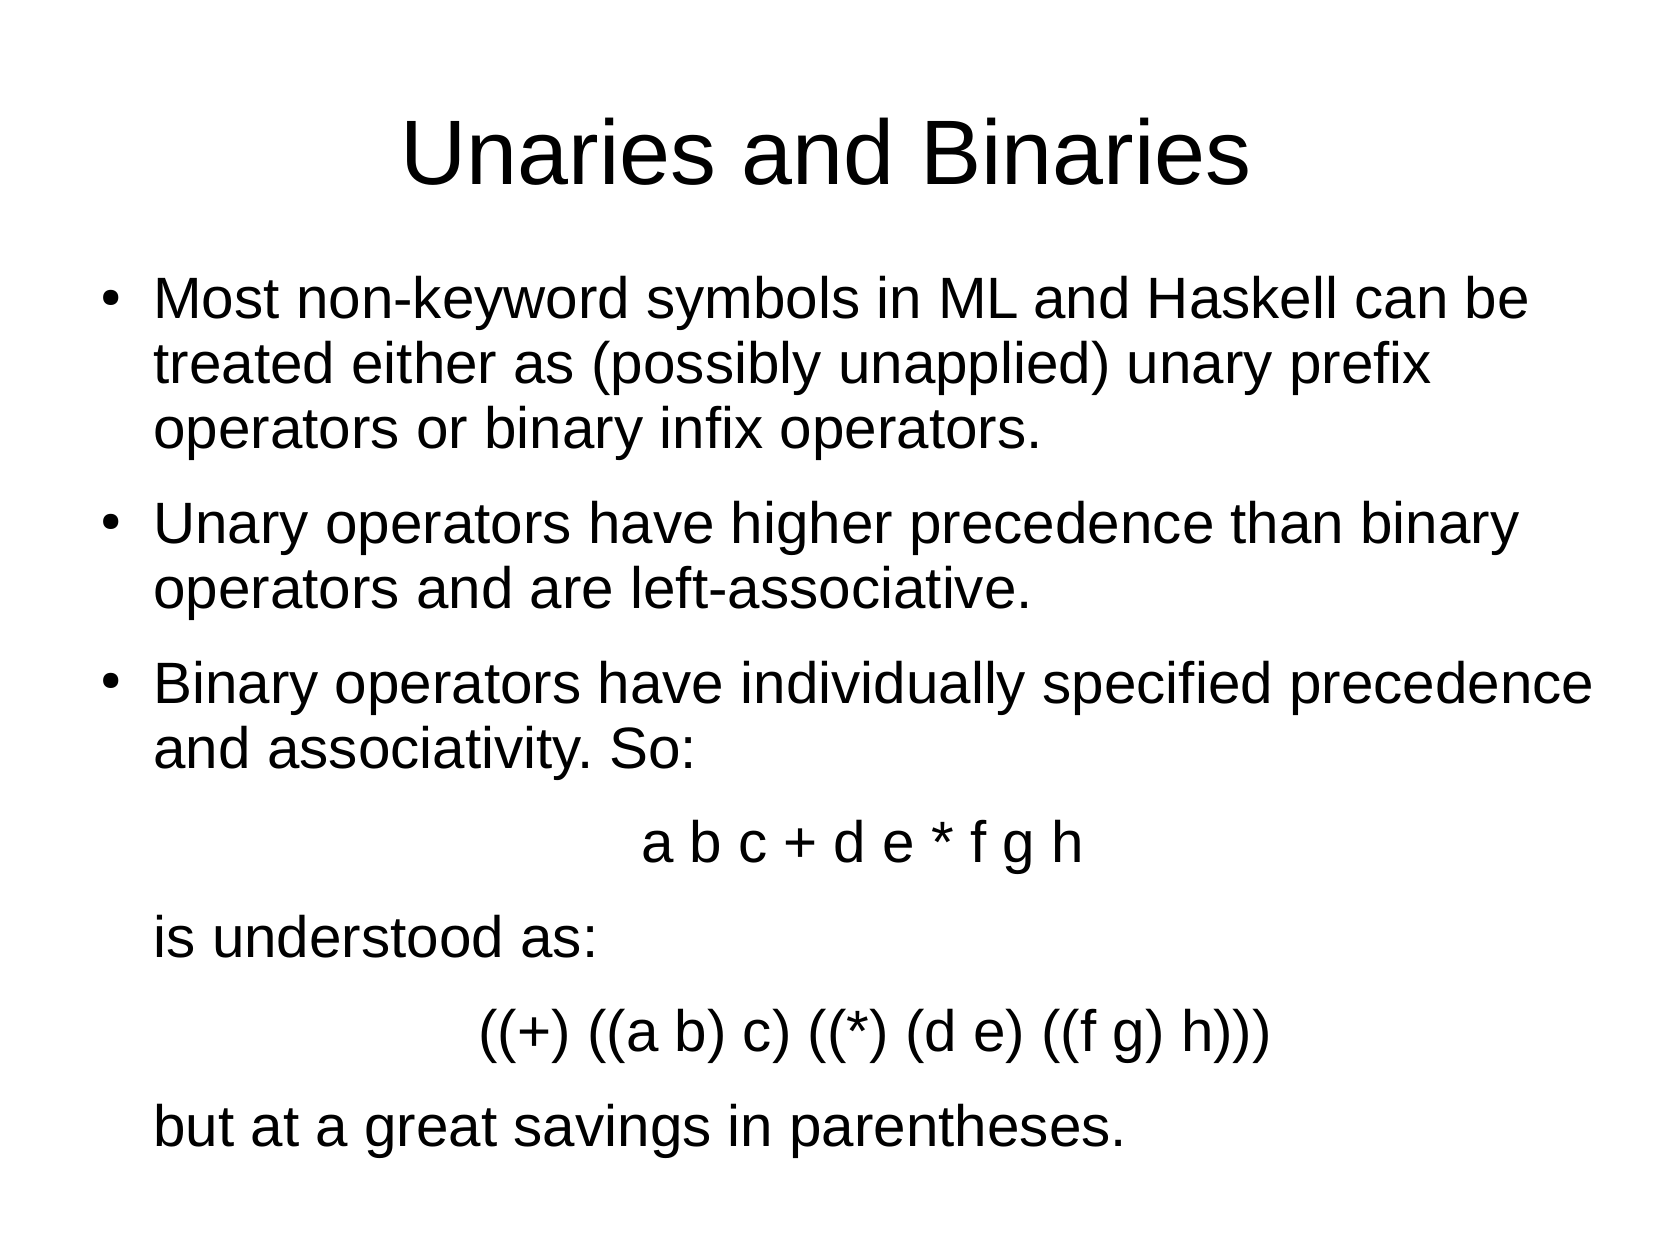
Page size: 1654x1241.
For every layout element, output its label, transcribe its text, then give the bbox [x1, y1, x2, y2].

title Unaries and Binaries [82, 49, 1571, 257]
list Most non-keyword symbols in ML and Haskell can be treated either as (possibly unapplied) unary prefix operators or binary infix operators. Unary operators have higher precedence than binary operators and are left-associative. Binary operators have individually specified precedence and associativity. So: a b c + d e * f g h is understood as: ((+) ((a b) c) ((*) (d e) ((f g) h))) but at a great savings in parentheses. [82, 266, 1606, 1161]
